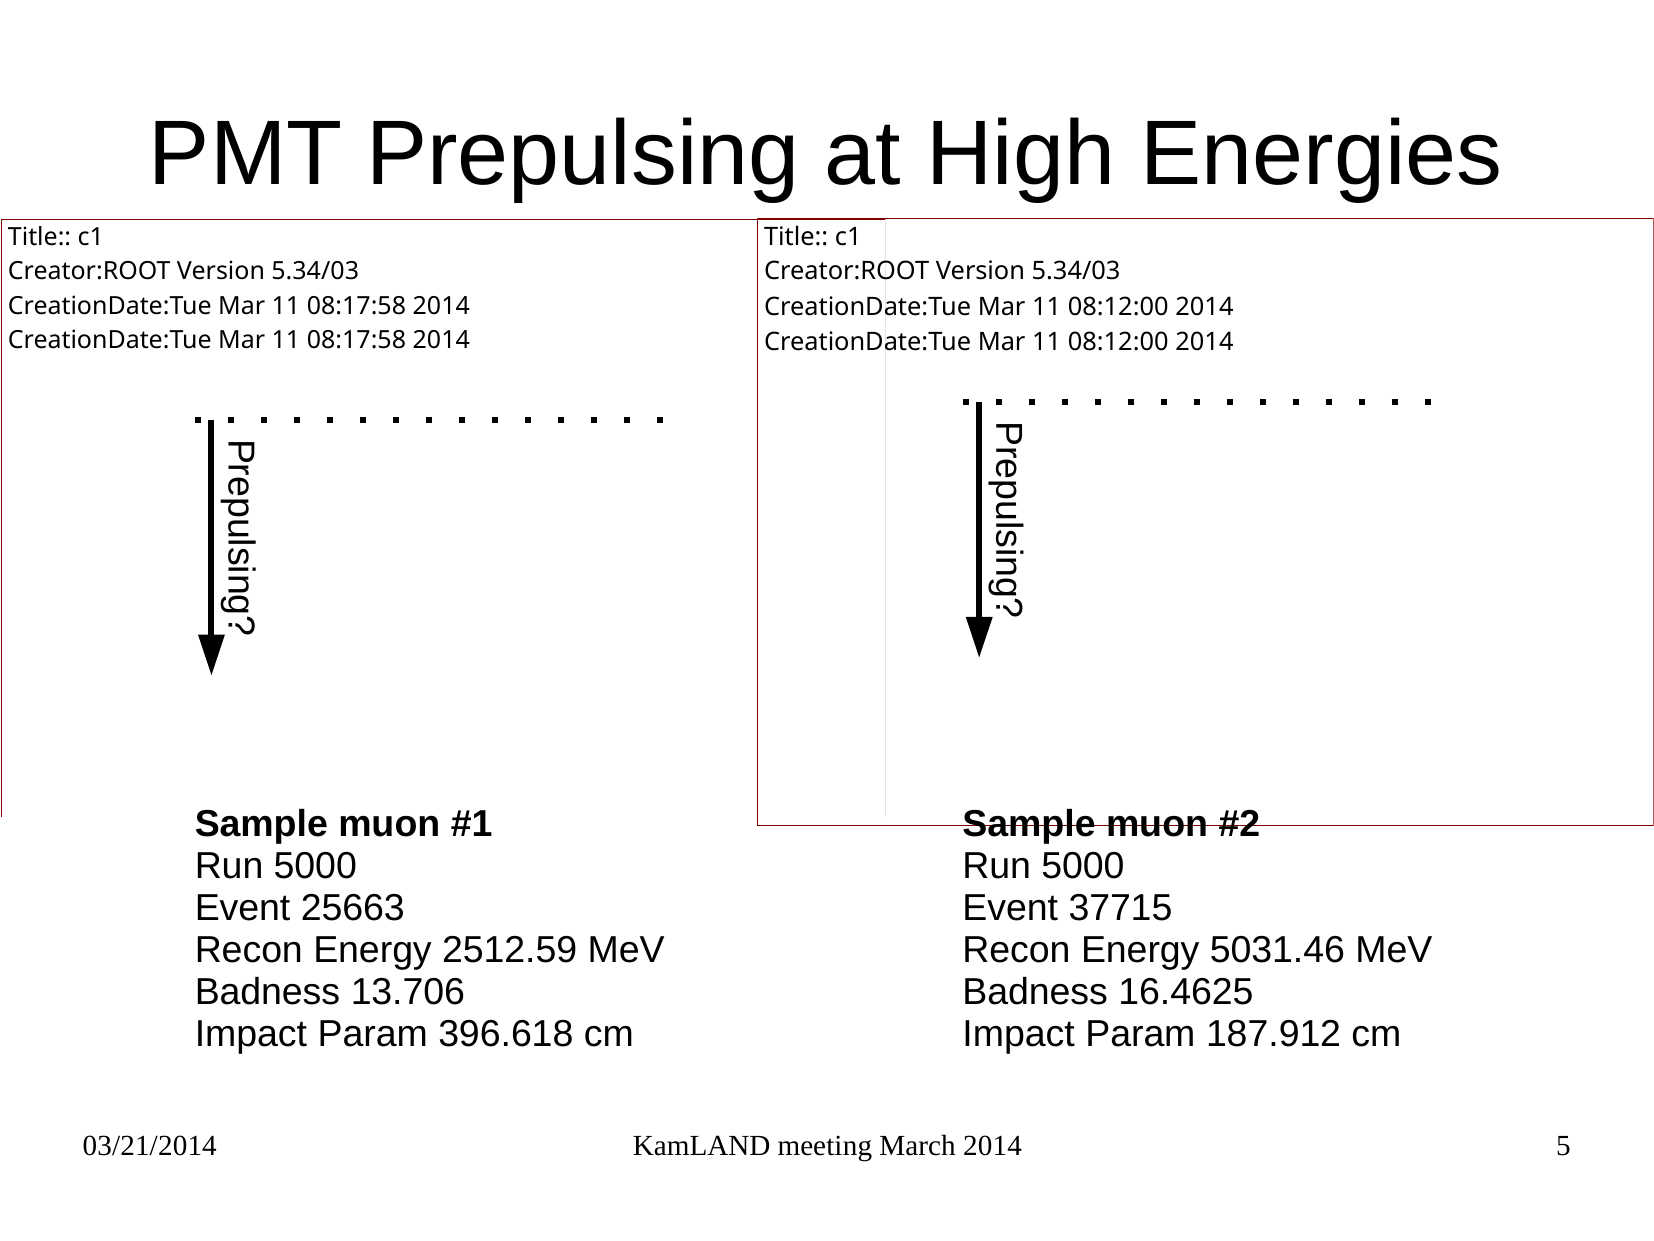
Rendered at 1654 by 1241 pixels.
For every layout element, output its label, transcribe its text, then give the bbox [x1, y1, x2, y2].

text_box Prepulsing? [980, 406, 1038, 722]
title PMT Prepulsing at High Energies [82, 49, 1571, 217]
text_box Sample muon #1 Run 5000 Event 25663 Recon Energy 2512.59 MeV Badness 13.706 Impact Param 396.618 cm [180, 795, 706, 1062]
text_box Prepulsing? [213, 424, 271, 740]
picture [0, 216, 1654, 826]
text_box Sample muon #2 Run 5000 Event 37715 Recon Energy 5031.46 MeV Badness 16.4625 Impact Param 187.912 cm [947, 795, 1473, 1062]
